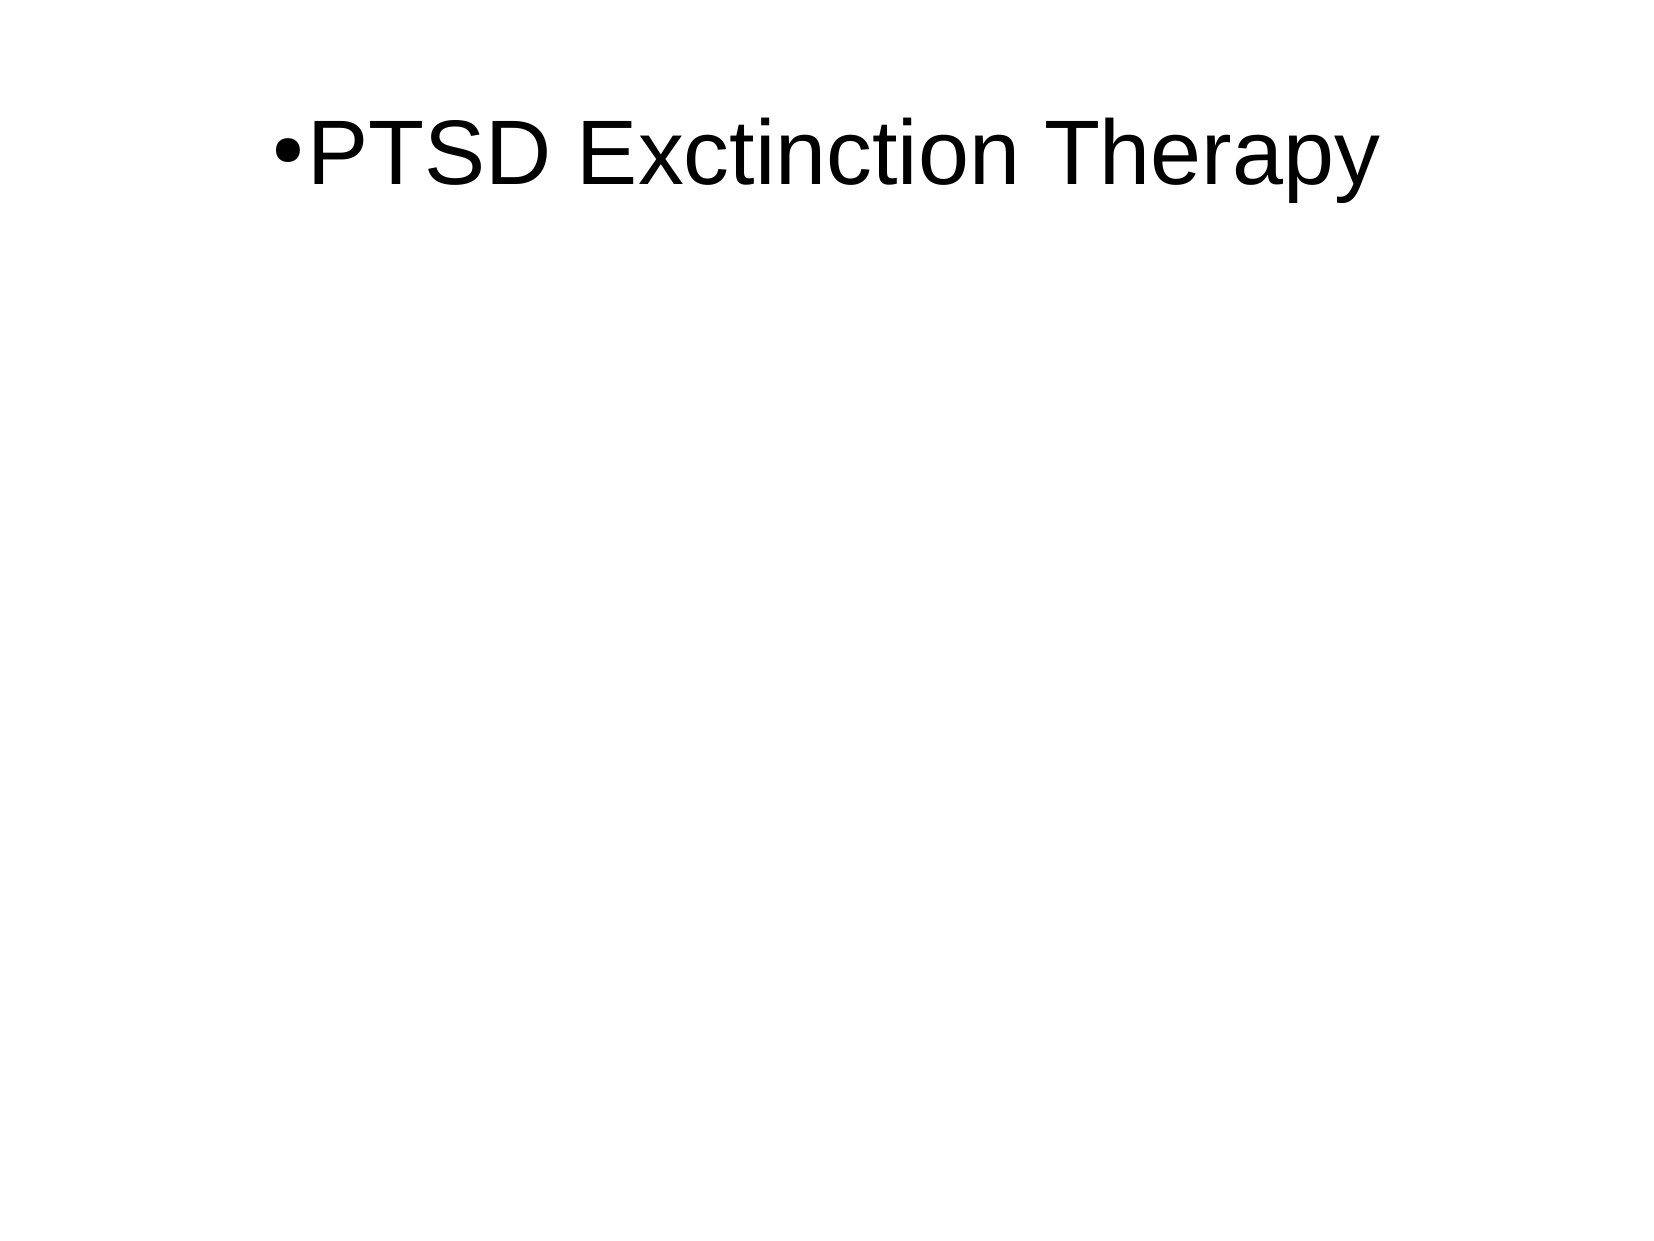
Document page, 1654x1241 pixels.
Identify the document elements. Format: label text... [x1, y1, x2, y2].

title PTSD Exctinction Therapy [82, 49, 1571, 257]
